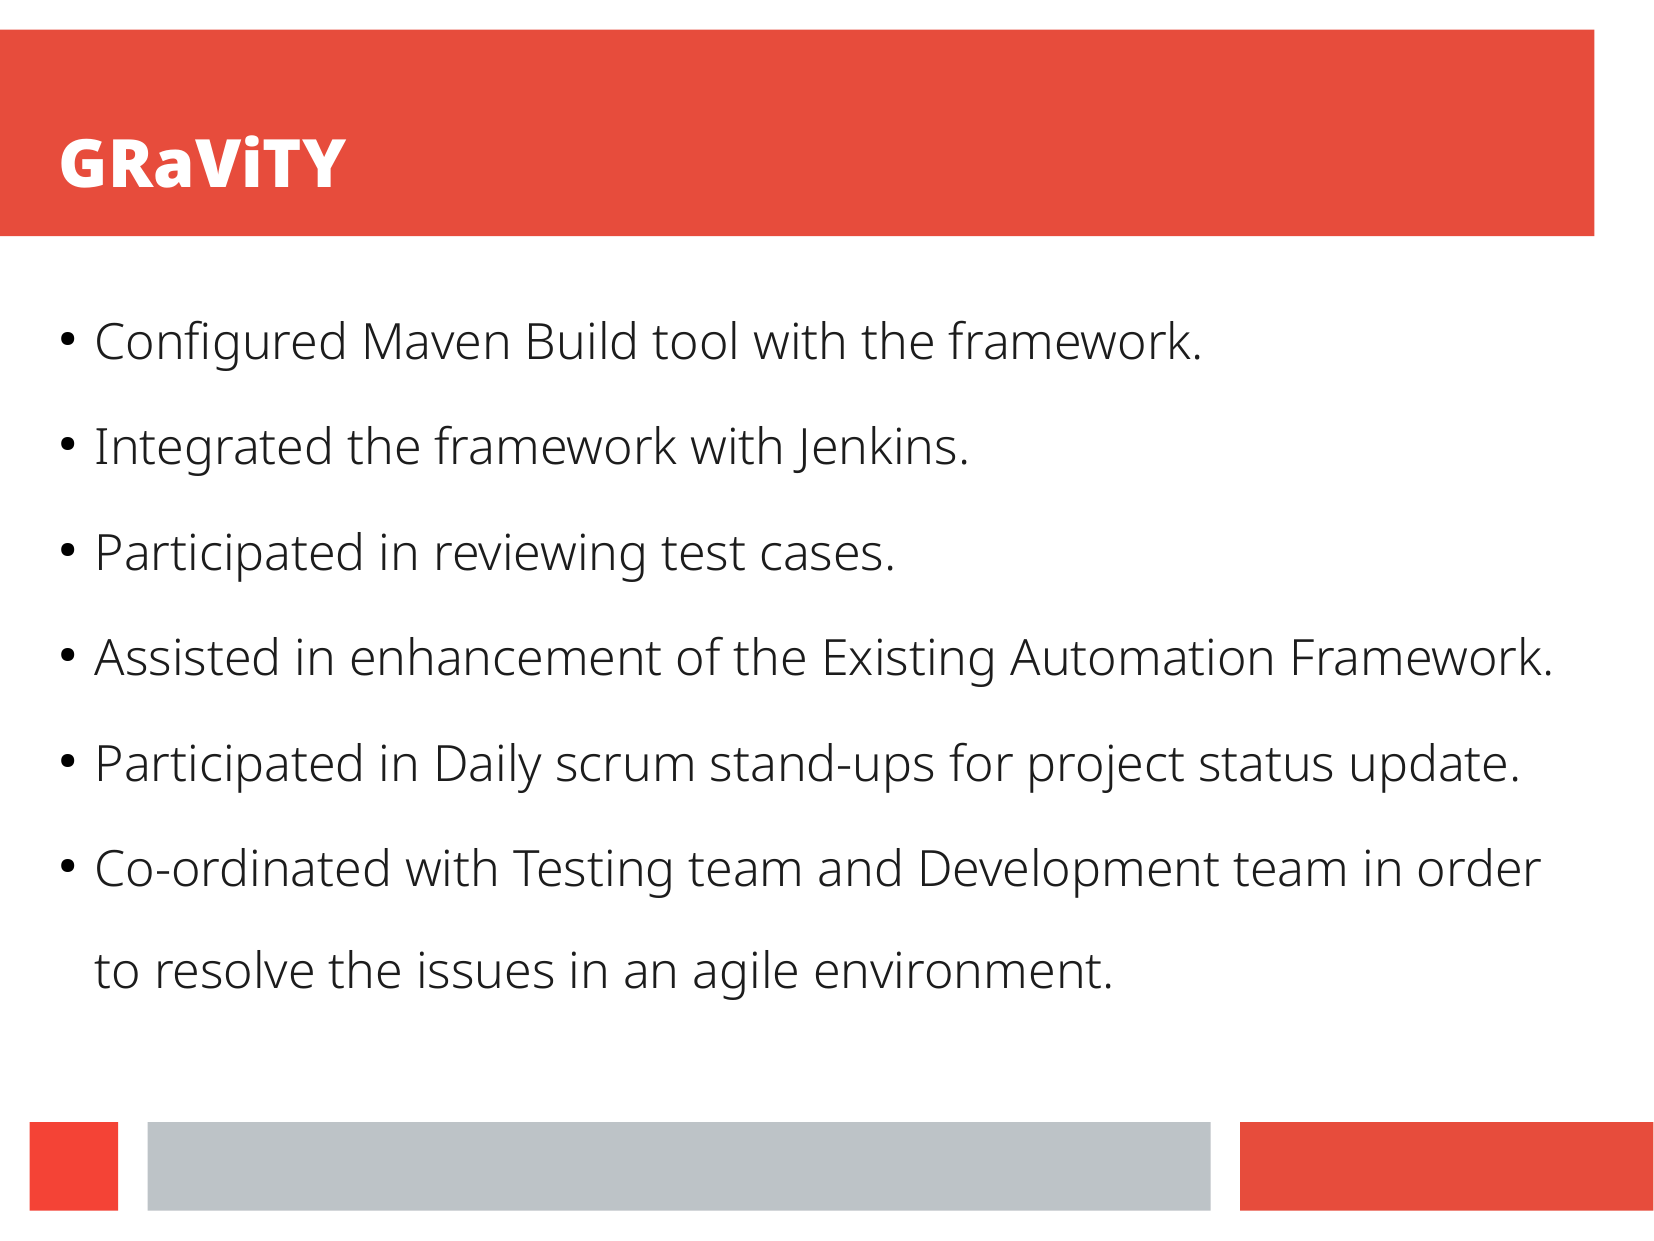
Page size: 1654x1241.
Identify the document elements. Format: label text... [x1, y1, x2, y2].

subtitle Configured Maven Build tool with the framework. Integrated the framework with Jenkins. Participated in reviewing test cases. Assisted in enhancement of the Existing Automation Framework. Participated in Daily scrum stand-ups for project status update. Co-ordinated with Testing team and Development team in order to resolve the issues in an agile environment. [59, 271, 1565, 1093]
title GRaViTY [59, 59, 1595, 207]
